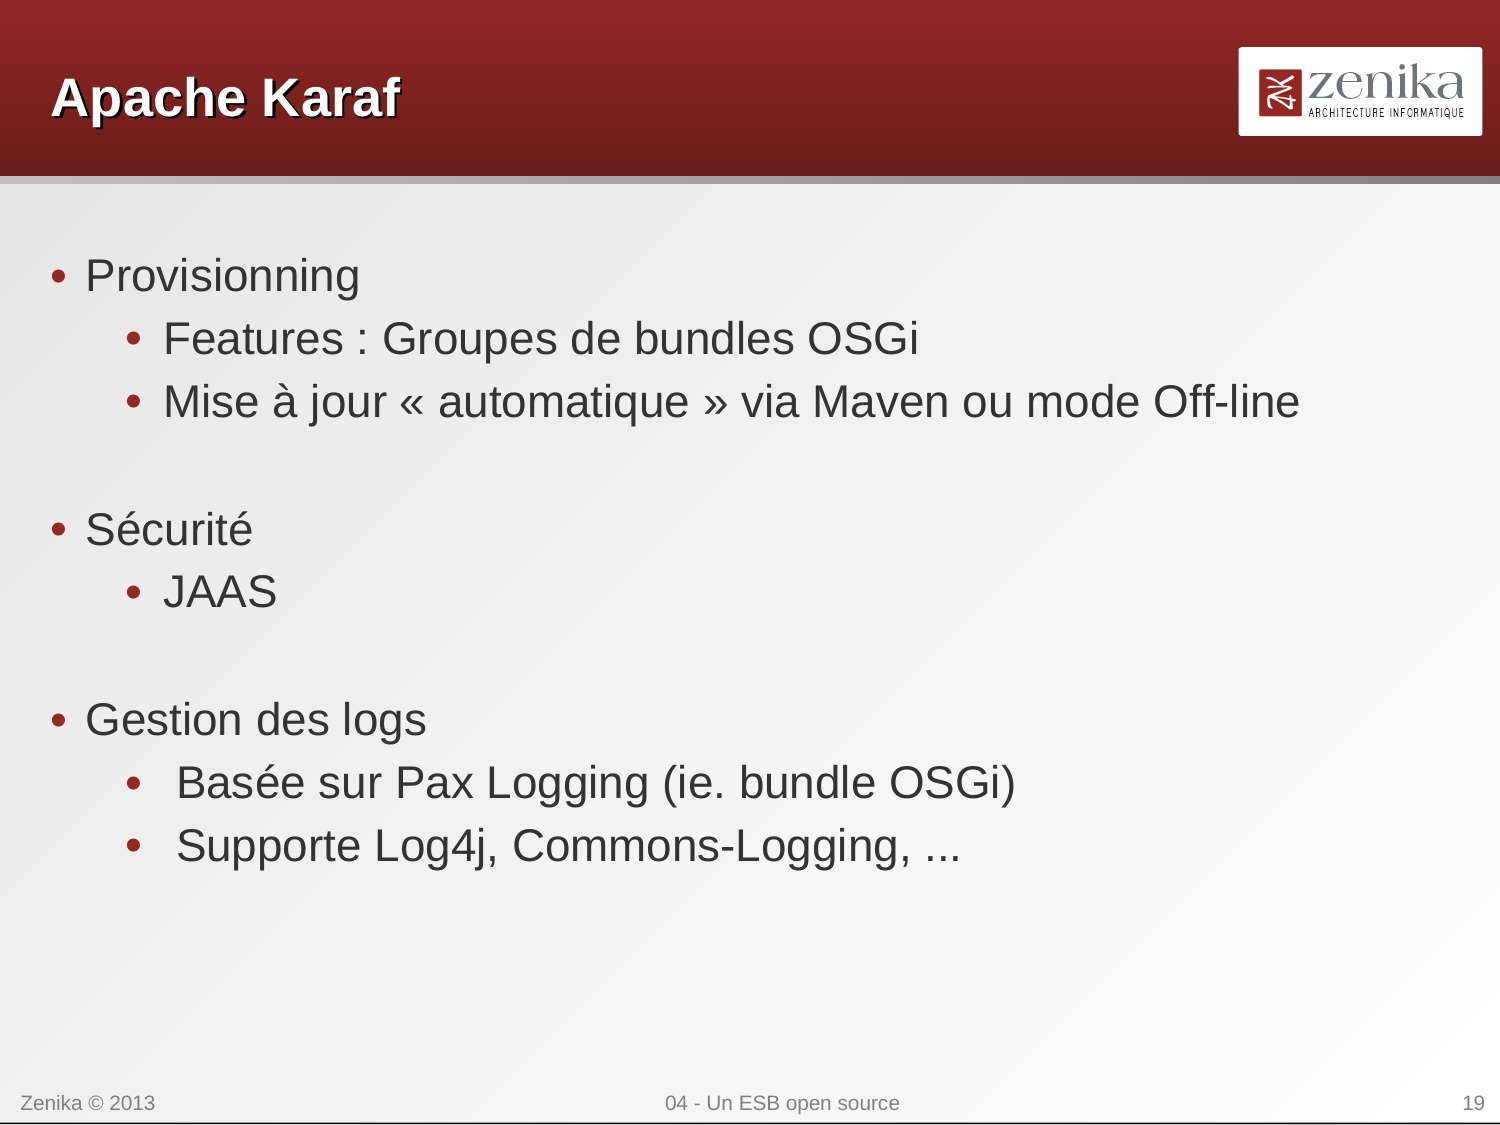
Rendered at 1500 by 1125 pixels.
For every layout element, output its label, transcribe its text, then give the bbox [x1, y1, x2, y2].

title Apache Karaf [50, 15, 1206, 180]
picture [1257, 58, 1464, 125]
list Provisionning Features : Groupes de bundles OSGi Mise à jour « automatique » via Maven ou mode Off-line Sécurité JAAS Gestion des logs Basée sur Pax Logging (ie. bundle OSGi) Supporte Log4j, Commons-Logging, ... [50, 250, 1477, 1064]
